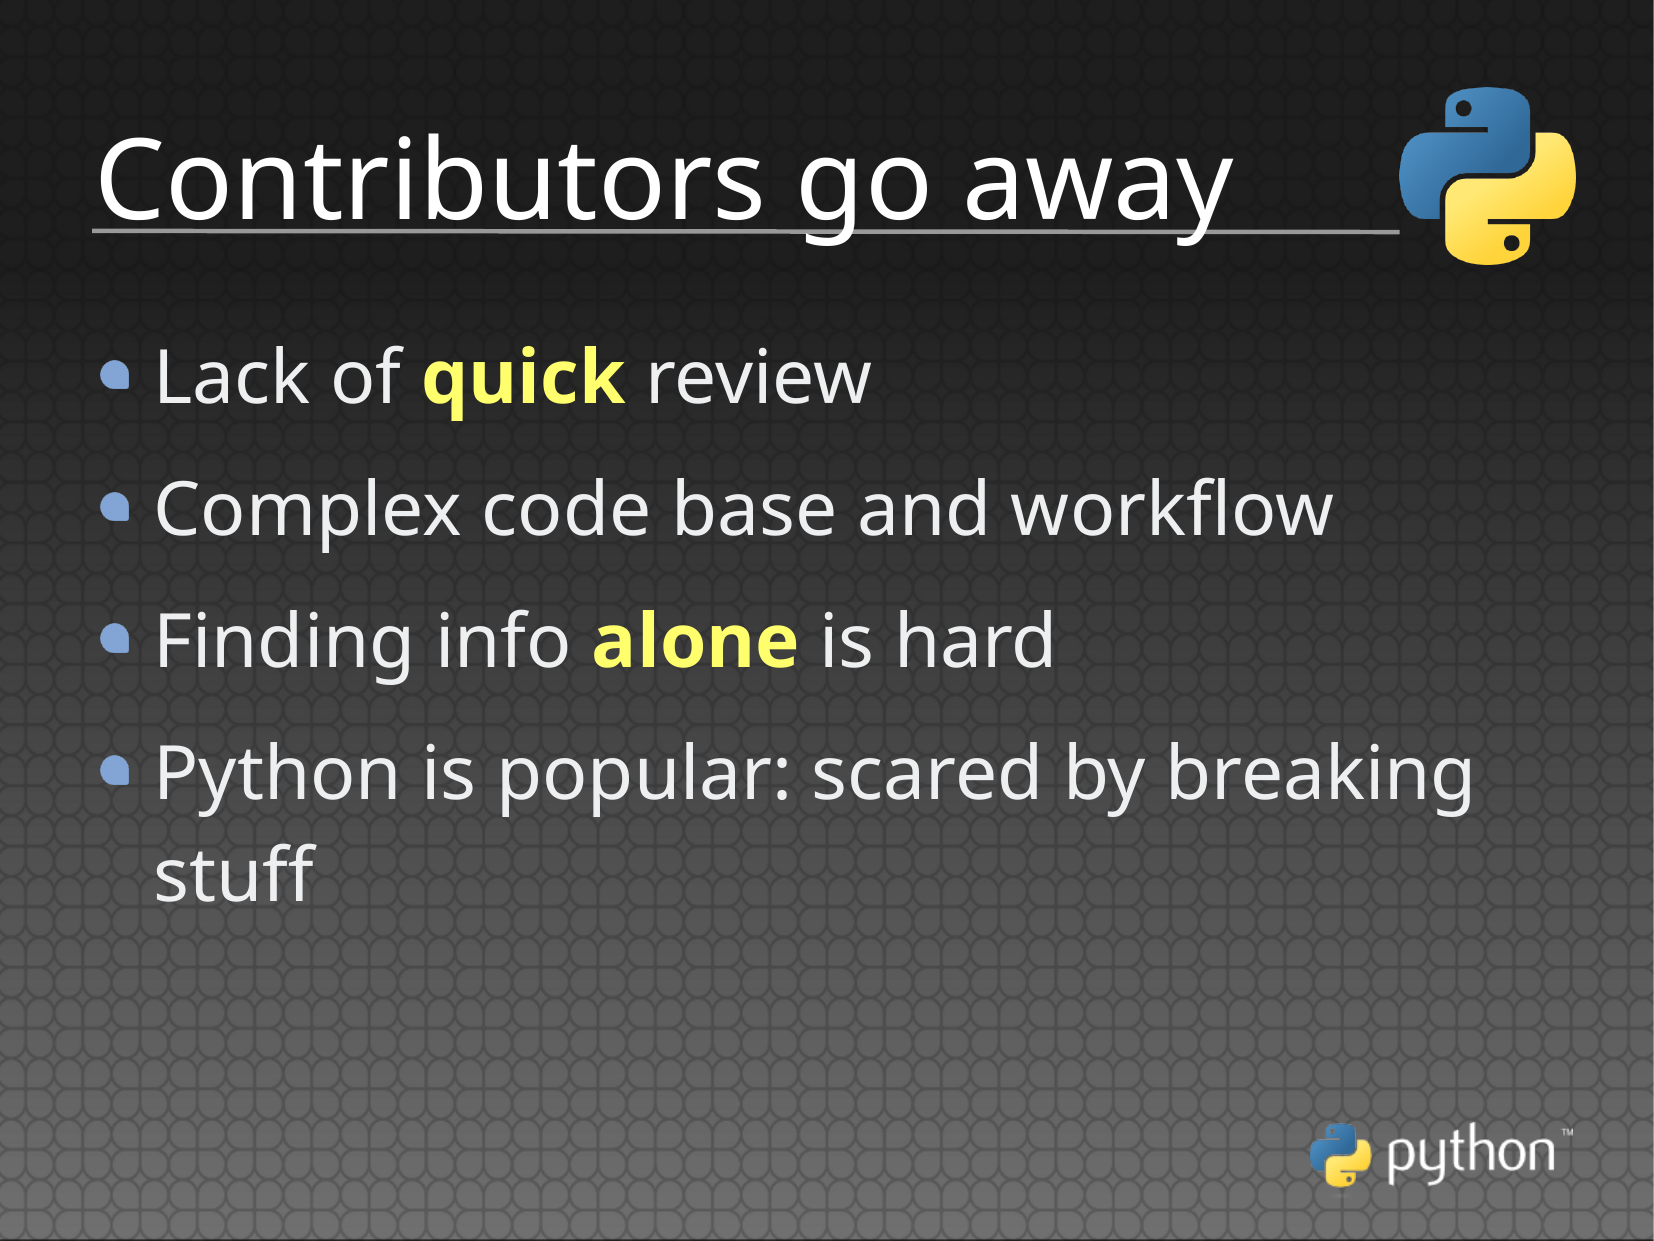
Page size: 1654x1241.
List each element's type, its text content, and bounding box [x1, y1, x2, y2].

list Lack of quick review Complex code base and workflow Finding info alone is hard Python is popular: scared by breaking stuff [82, 323, 1571, 1080]
title Contributors go away [94, 100, 1426, 251]
picture [0, 0, 1654, 1241]
